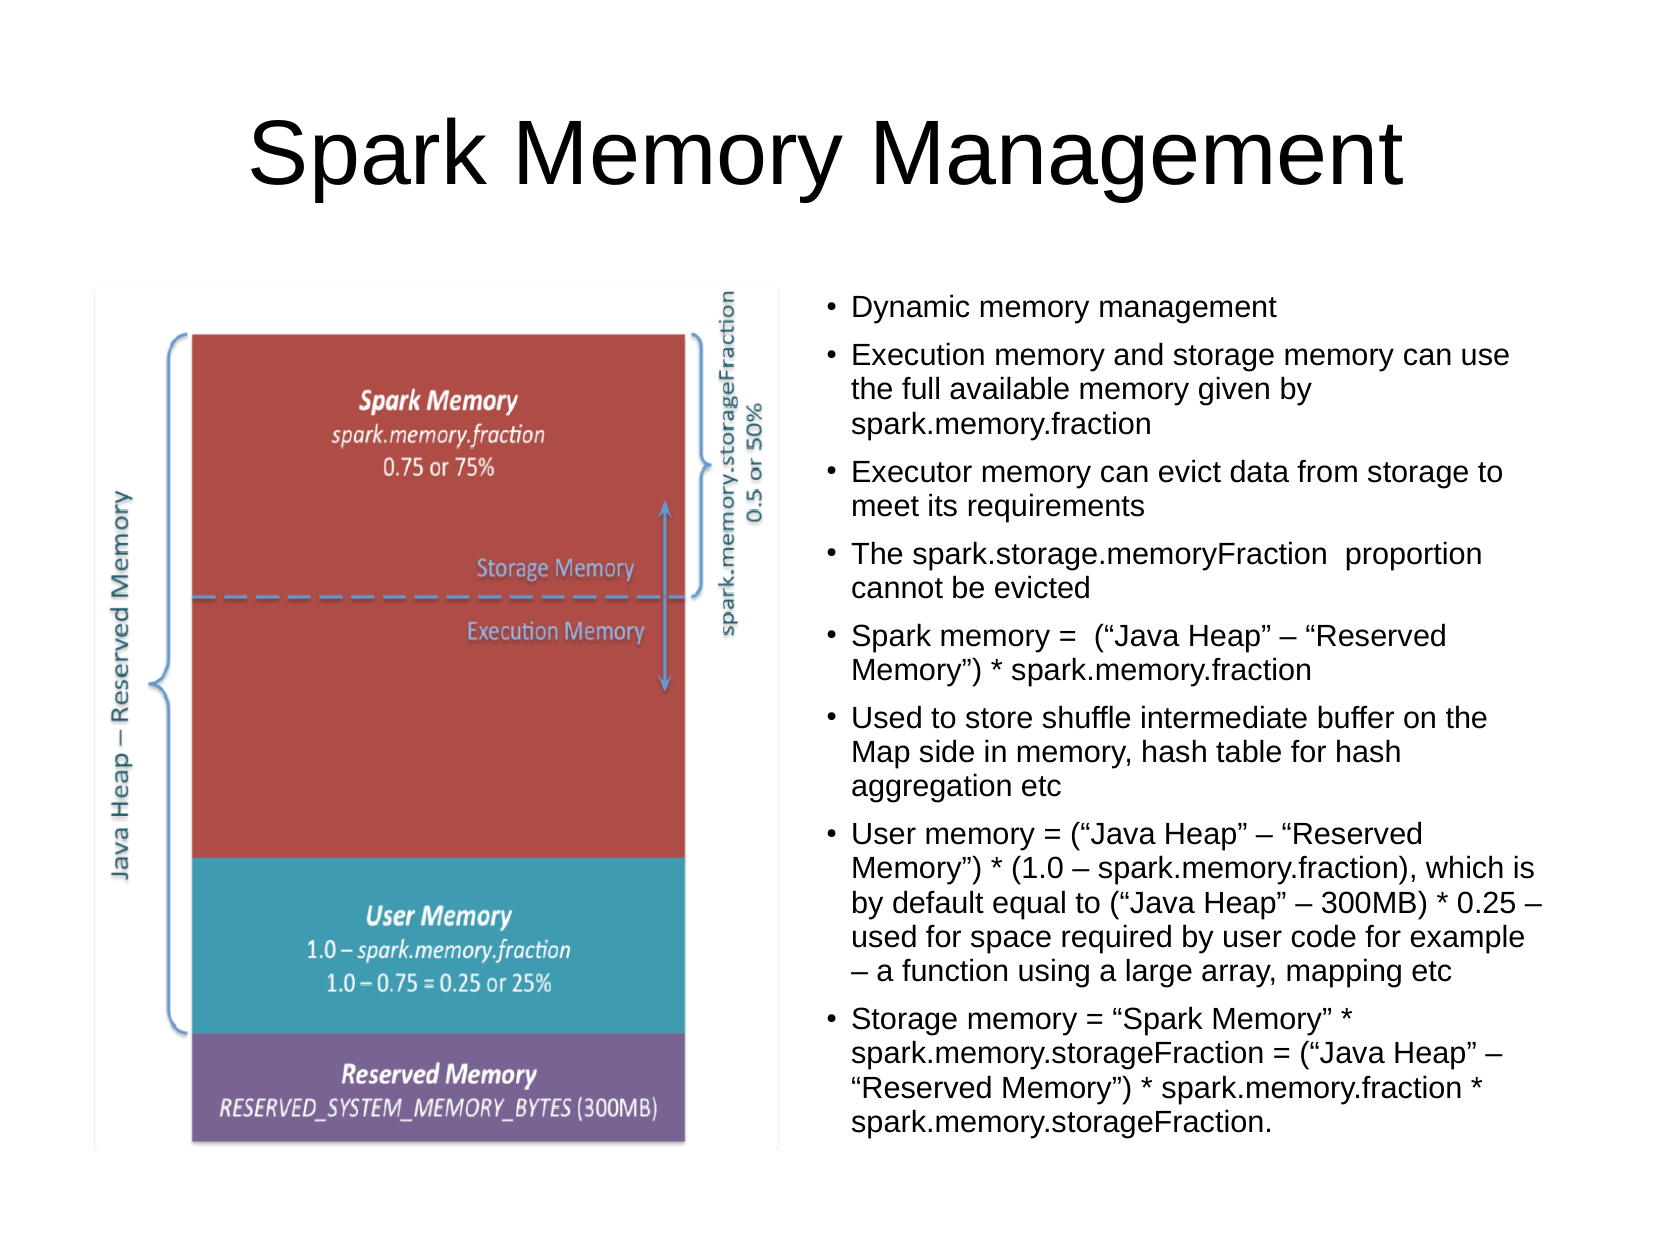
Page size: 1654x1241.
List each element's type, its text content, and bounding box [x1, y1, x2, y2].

list Dynamic memory management Execution memory and storage memory can use the full available memory given by spark.memory.fraction Executor memory can evict data from storage to meet its requirements The spark.storage.memoryFraction proportion cannot be evicted Spark memory = (“Java Heap” – “Reserved Memory”) * spark.memory.fraction Used to store shuffle intermediate buffer on the Map side in memory, hash table for hash aggregation etc User memory = (“Java Heap” – “Reserved Memory”) * (1.0 – spark.memory.fraction), which is by default equal to (“Java Heap” – 300MB) * 0.25 – used for space required by user code for example – a function using a large array, mapping etc Storage memory = “Spark Memory” * spark.memory.storageFraction = (“Java Heap” – “Reserved Memory”) * spark.memory.fraction * spark.memory.storageFraction. [818, 290, 1545, 1156]
title Spark Memory Management [82, 49, 1571, 257]
picture [87, 284, 793, 1150]
